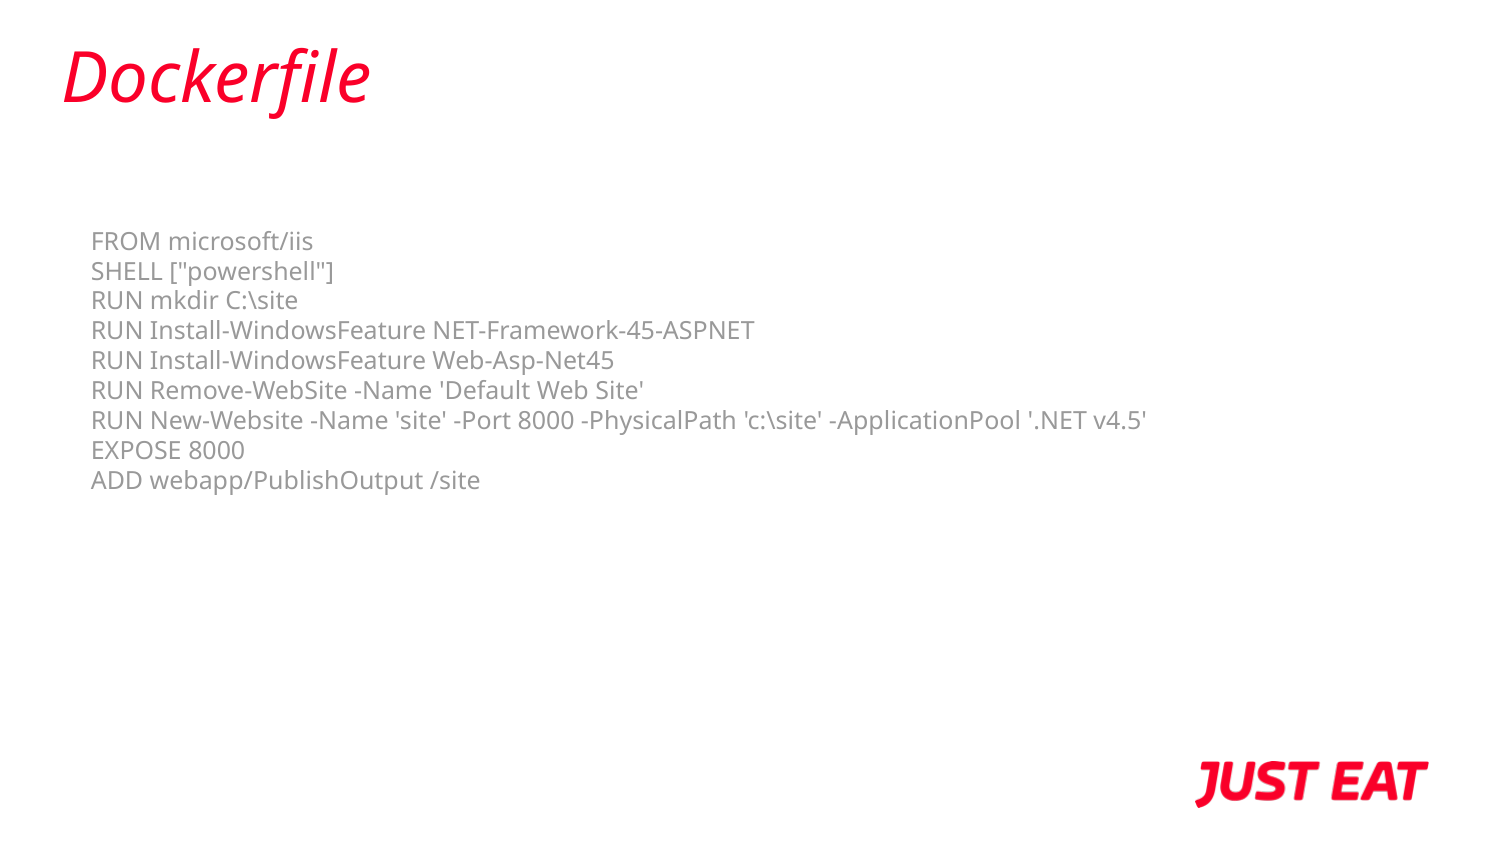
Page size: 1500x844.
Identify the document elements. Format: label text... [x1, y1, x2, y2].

list FROM microsoft/iis SHELL ["powershell"] RUN mkdir C:\site RUN Install-WindowsFeature NET-Framework-45-ASPNET RUN Install-WindowsFeature Web-Asp-Net45 RUN Remove-WebSite -Name 'Default Web Site' RUN New-Website -Name 'site' -Port 8000 -PhysicalPath 'c:\site' -ApplicationPool '.NET v4.5' EXPOSE 8000 ADD webapp/PublishOutput /site [46, 210, 1440, 527]
title Dockerfile [46, 17, 1429, 158]
picture [1195, 761, 1429, 808]
